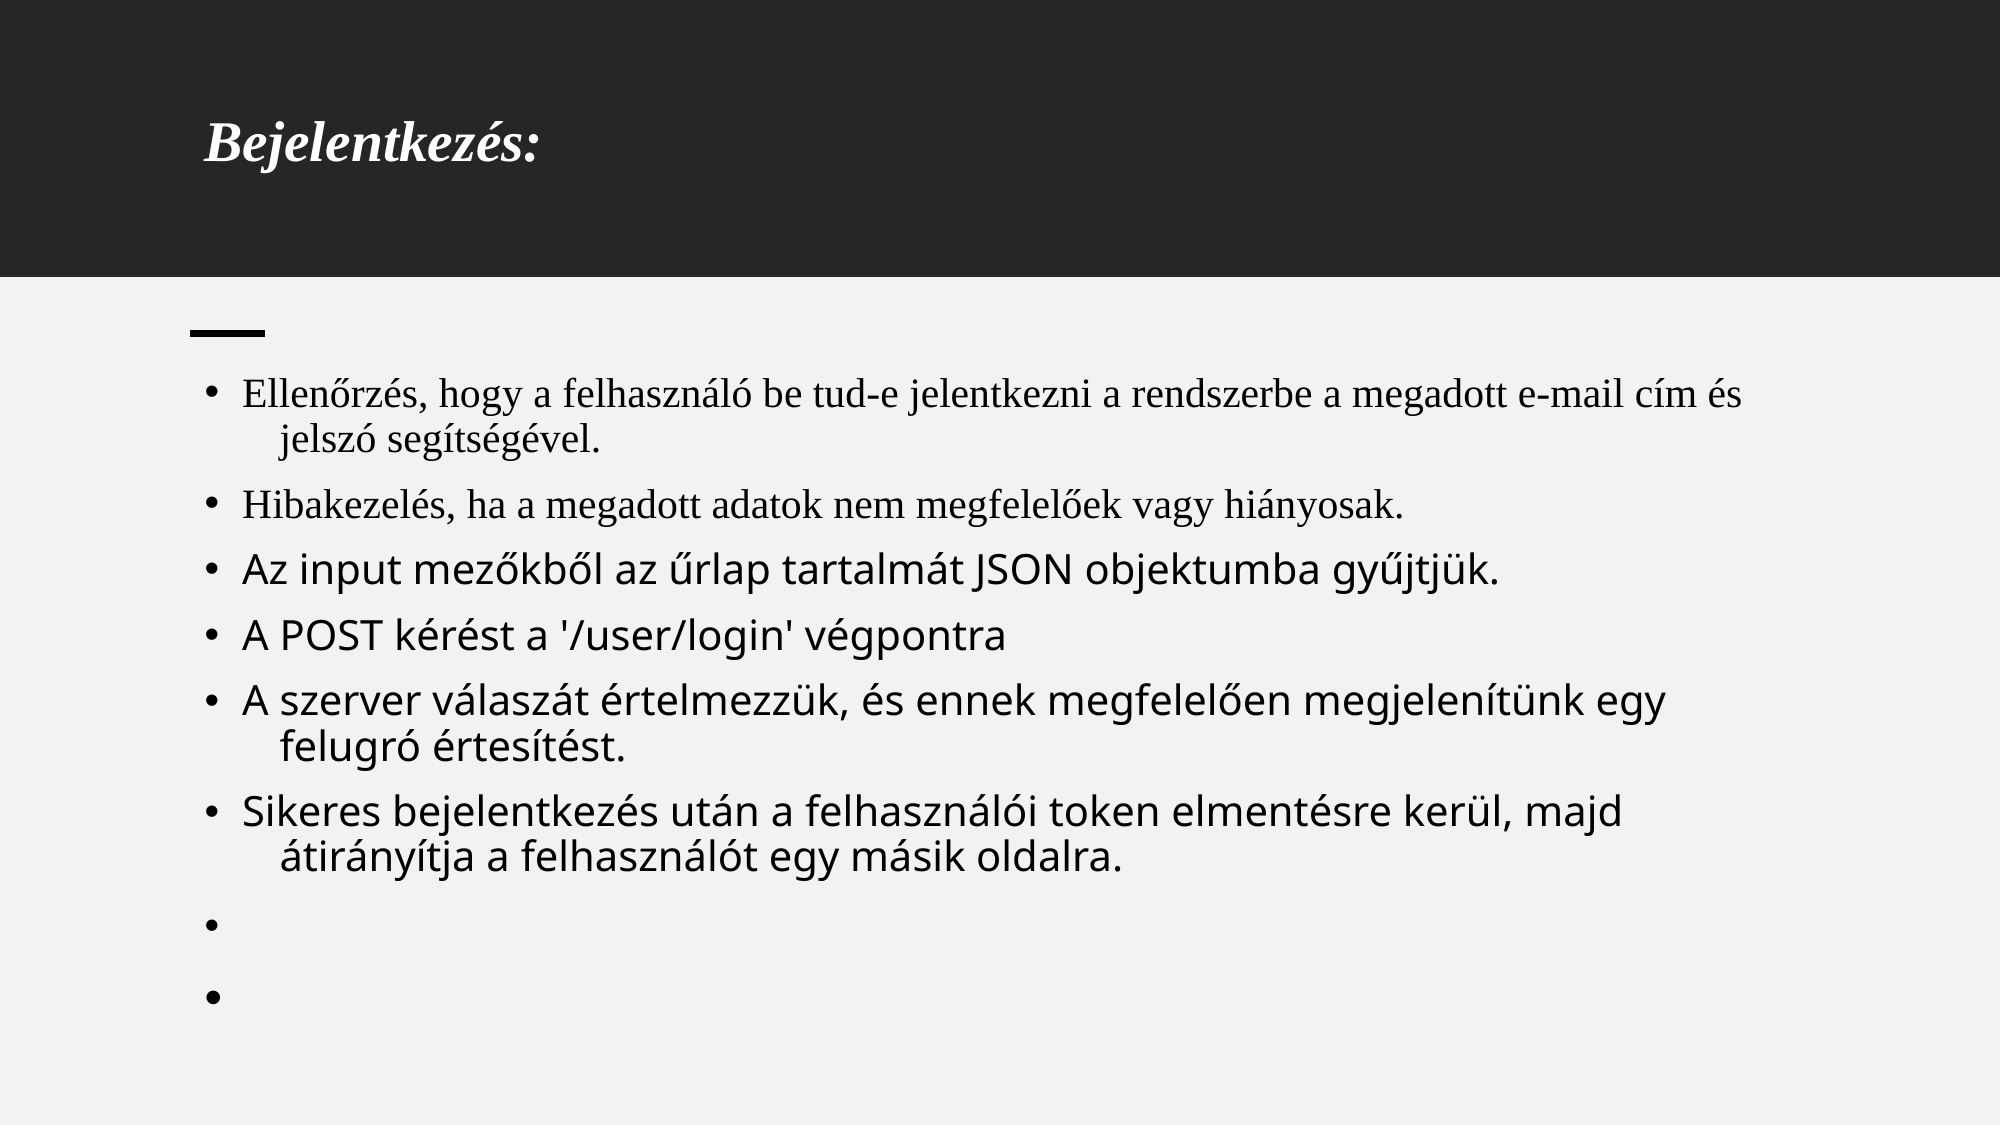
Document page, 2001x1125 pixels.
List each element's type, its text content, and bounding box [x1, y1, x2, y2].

list Ellenőrzés, hogy a felhasználó be tud-e jelentkezni a rendszerbe a megadott e-mail cím és jelszó segítségével. Hibakezelés, ha a megadott adatok nem megfelelőek vagy hiányosak. Az input mezőkből az űrlap tartalmát JSON objektumba gyűjtjük. A POST kérést a '/user/login' végpontra A szerver válaszát értelmezzük, és ennek megfelelően megjelenítünk egy felugró értesítést. Sikeres bejelentkezés után a felhasználói token elmentésre kerül, majd átirányítja a felhasználót egy másik oldalra. [189, 363, 1811, 1014]
text_box [0, 0, 2000, 1125]
title Bejelentkezés: [189, 104, 1812, 253]
